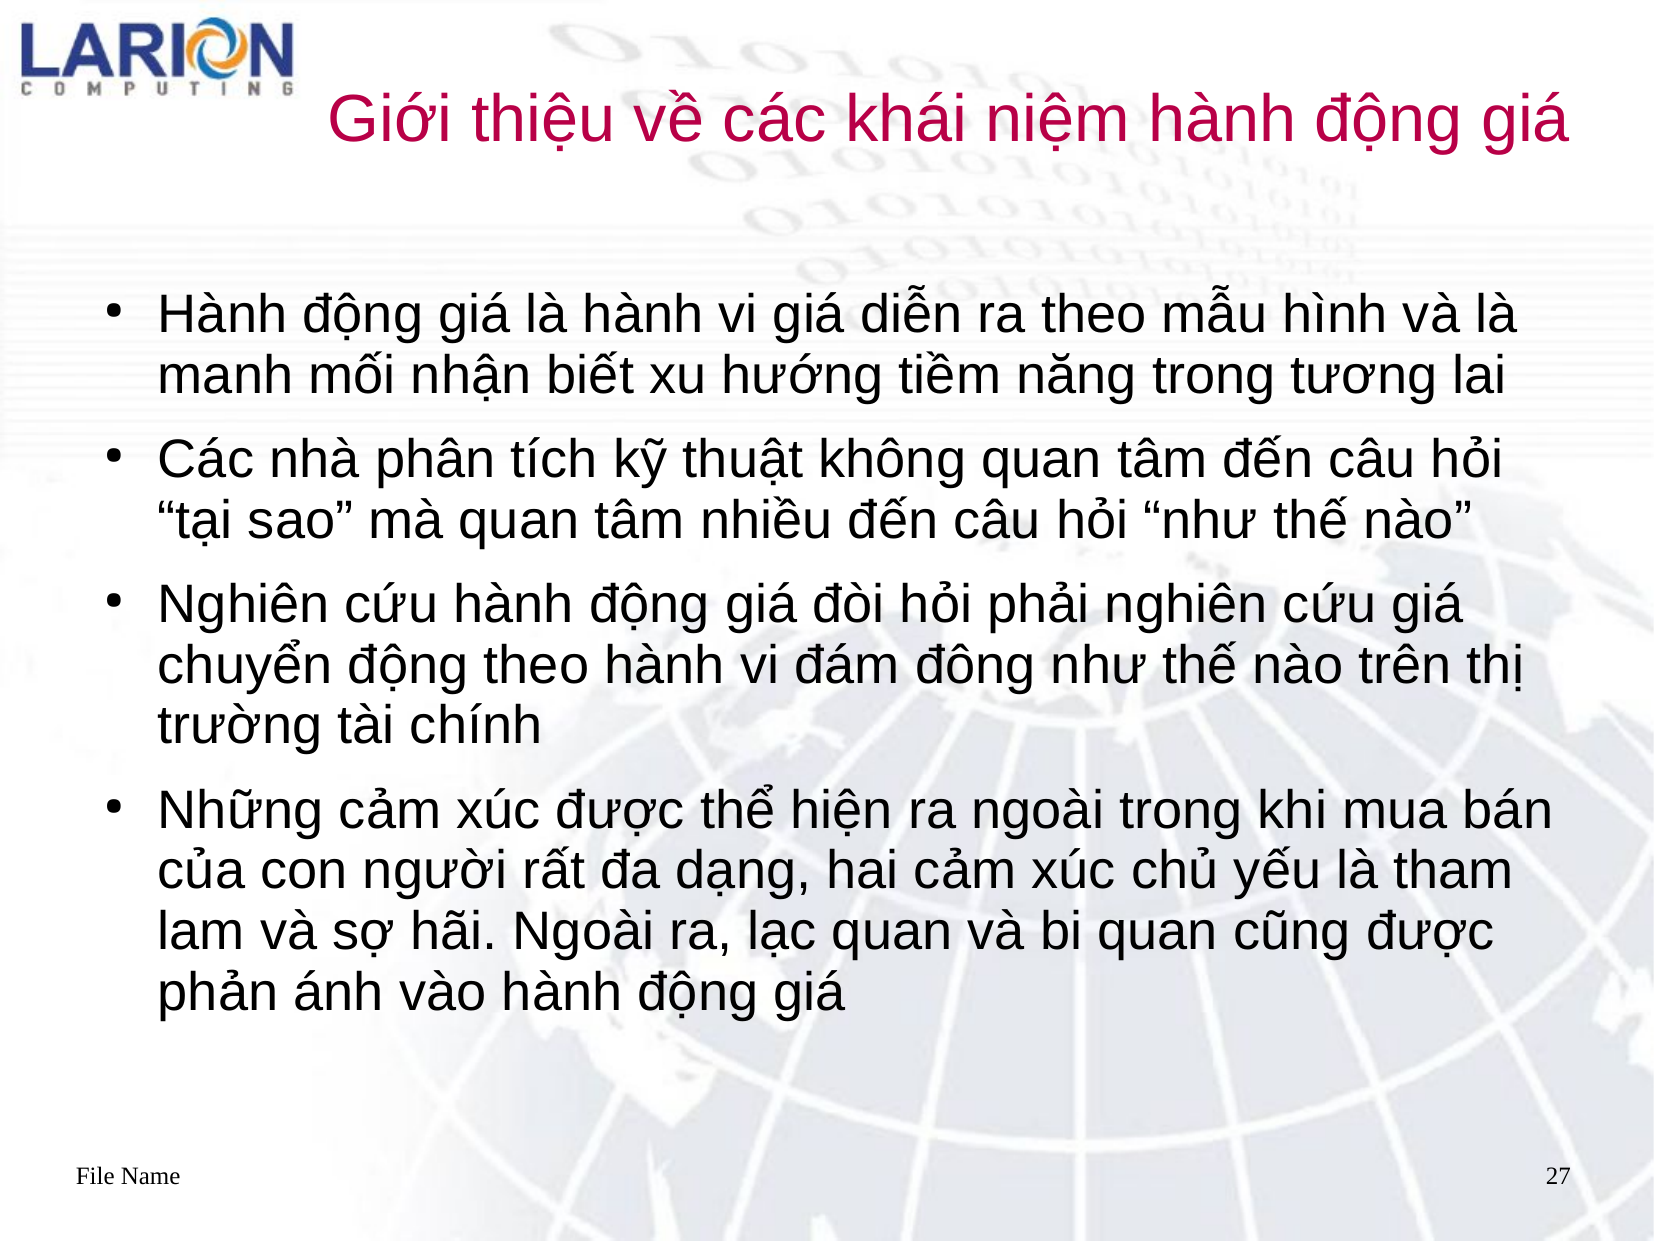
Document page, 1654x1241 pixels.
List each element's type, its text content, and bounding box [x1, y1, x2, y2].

picture [0, 0, 1654, 1241]
list Hành động giá là hành vi giá diễn ra theo mẫu hình và là manh mối nhận biết xu hướng tiềm năng trong tương lai Các nhà phân tích kỹ thuật không quan tâm đến câu hỏi “tại sao” mà quan tâm nhiều đến câu hỏi “như thế nào” Nghiên cứu hành động giá đòi hỏi phải nghiên cứu giá chuyển động theo hành vi đám đông như thế nào trên thị trường tài chính Những cảm xúc được thể hiện ra ngoài trong khi mua bán của con người rất đa dạng, hai cảm xúc chủ yếu là tham lam và sợ hãi. Ngoài ra, lạc quan và bi quan cũng được phản ánh vào hành động giá [86, 283, 1576, 1173]
title Giới thiệu về các khái niệm hành động giá [300, 49, 1571, 188]
